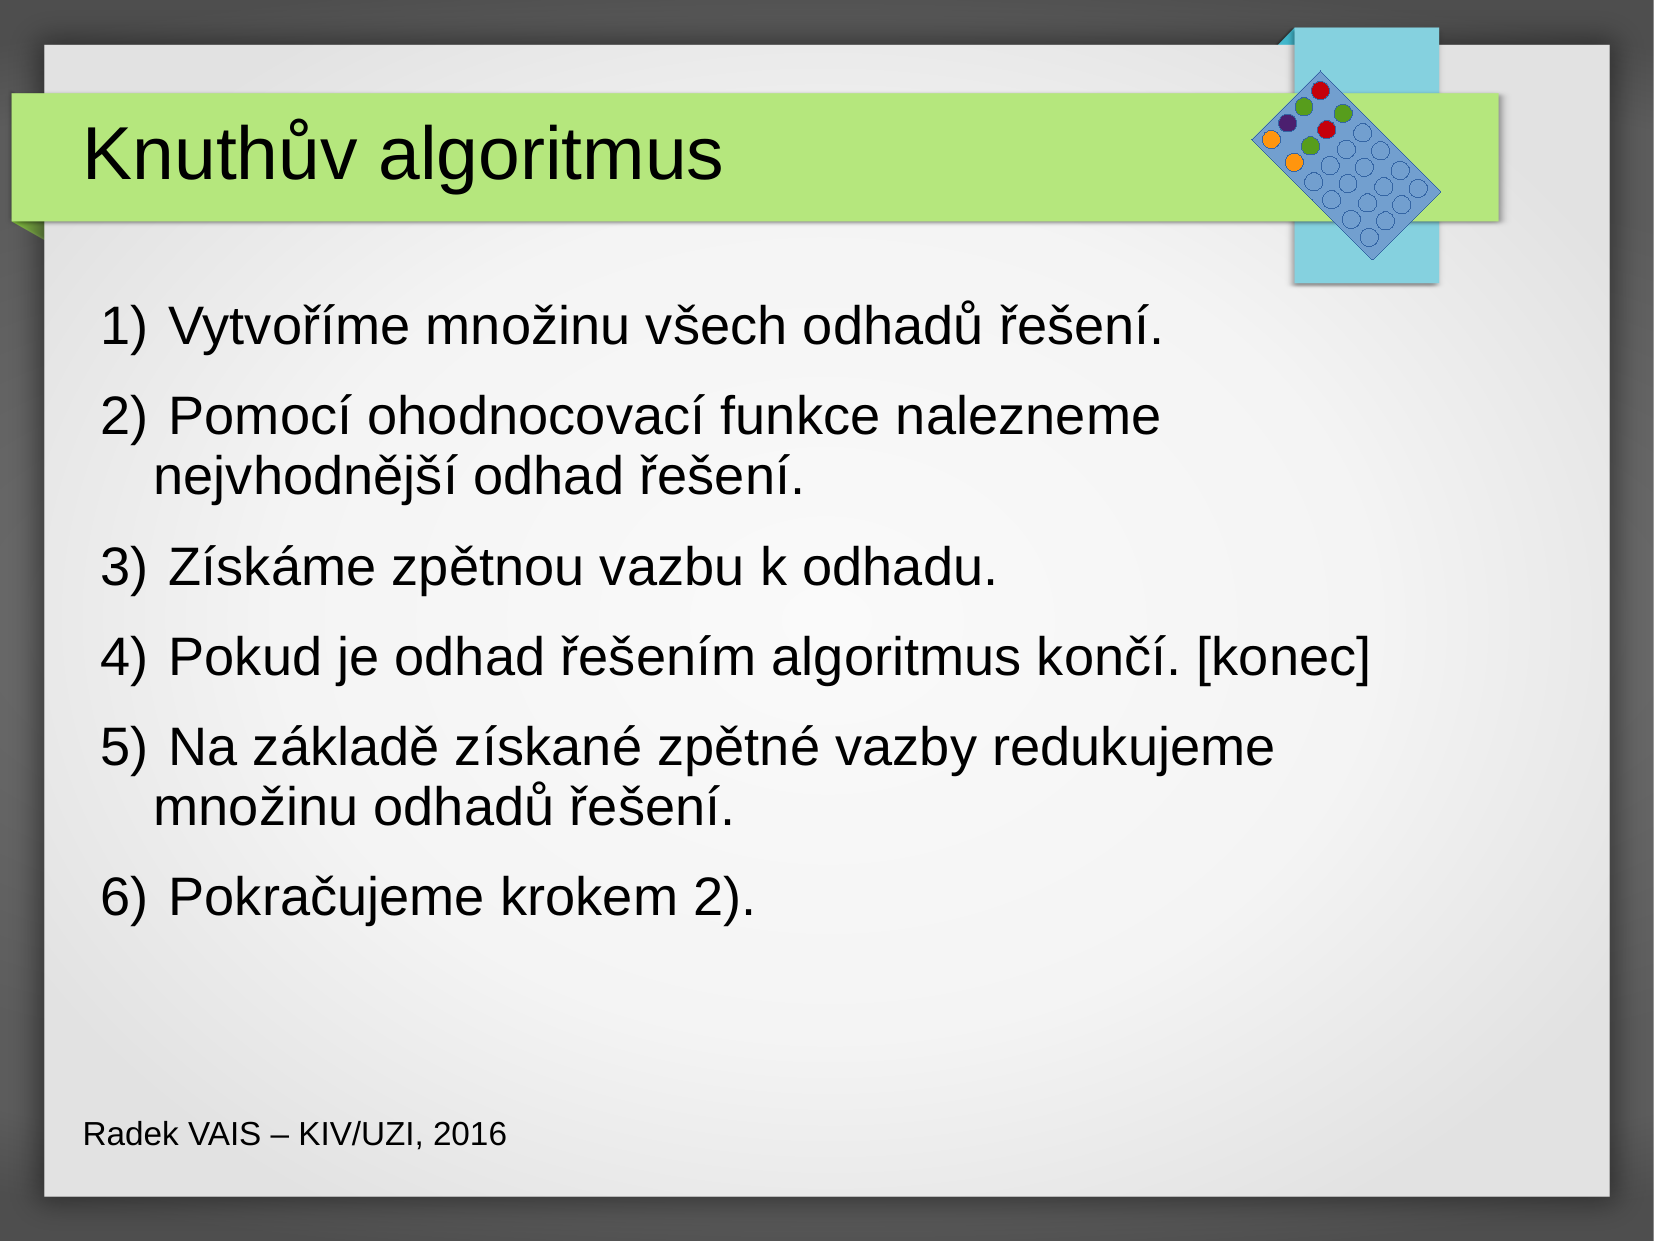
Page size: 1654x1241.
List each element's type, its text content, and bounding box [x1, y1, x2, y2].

text_box [1251, 70, 1441, 260]
list Vytvoříme množinu všech odhadů řešení. Pomocí ohodnocovací funkce nalezneme nejvhodnější odhad řešení. Získáme zpětnou vazbu k odhadu. Pokud je odhad řešením algoritmus končí. [konec] Na základě získané zpětné vazby redukujeme množinu odhadů řešení. Pokračujeme krokem 2). [82, 295, 1571, 1015]
title Radek VAIS – KIV/UZI, 2016 [82, 1098, 1548, 1170]
picture [0, 0, 1654, 1241]
title Knuthův algoritmus [82, 94, 1264, 213]
